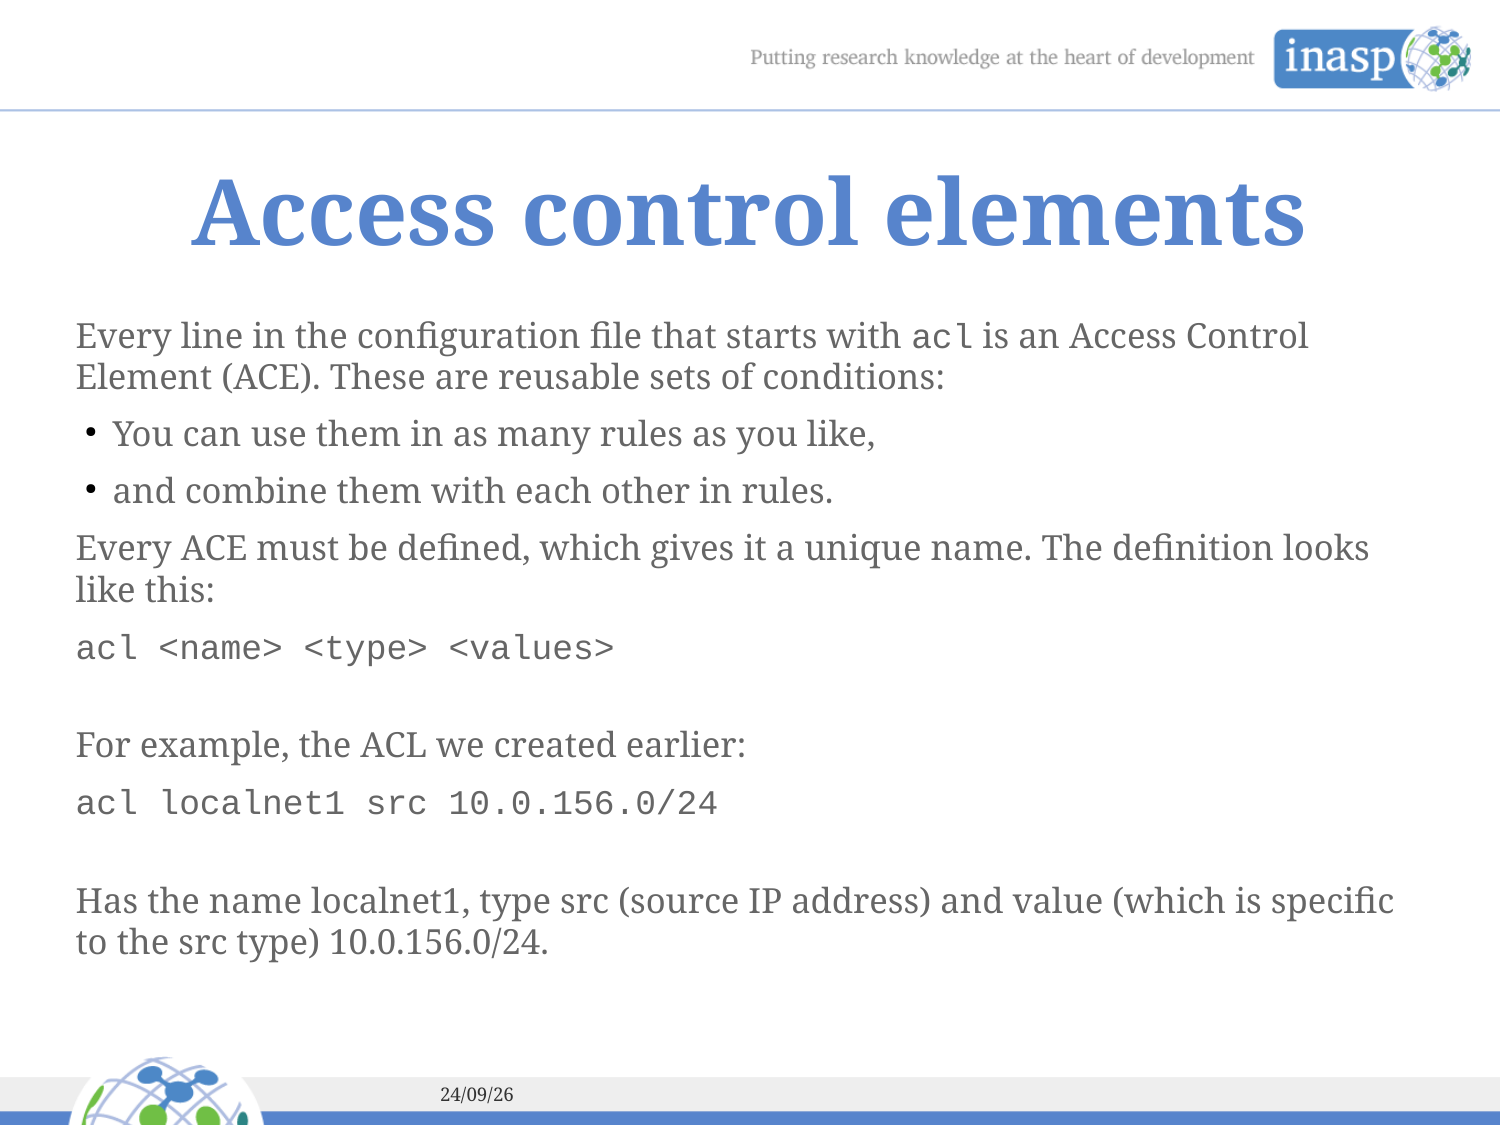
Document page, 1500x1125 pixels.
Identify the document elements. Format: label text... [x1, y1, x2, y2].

picture [0, 0, 1500, 1125]
title Access control elements [75, 129, 1426, 313]
list Every line in the configuration file that starts with acl is an Access Control Element (ACE). These are reusable sets of conditions: You can use them in as many rules as you like, and combine them with each other in rules. Every ACE must be defined, which gives it a unique name. The definition looks like this: acl <name> <type> <values> For example, the ACL we created earlier: acl localnet1 src 10.0.156.0/24 Has the name localnet1, type src (source IP address) and value (which is specific to the src type) 10.0.156.0/24. [75, 313, 1426, 967]
